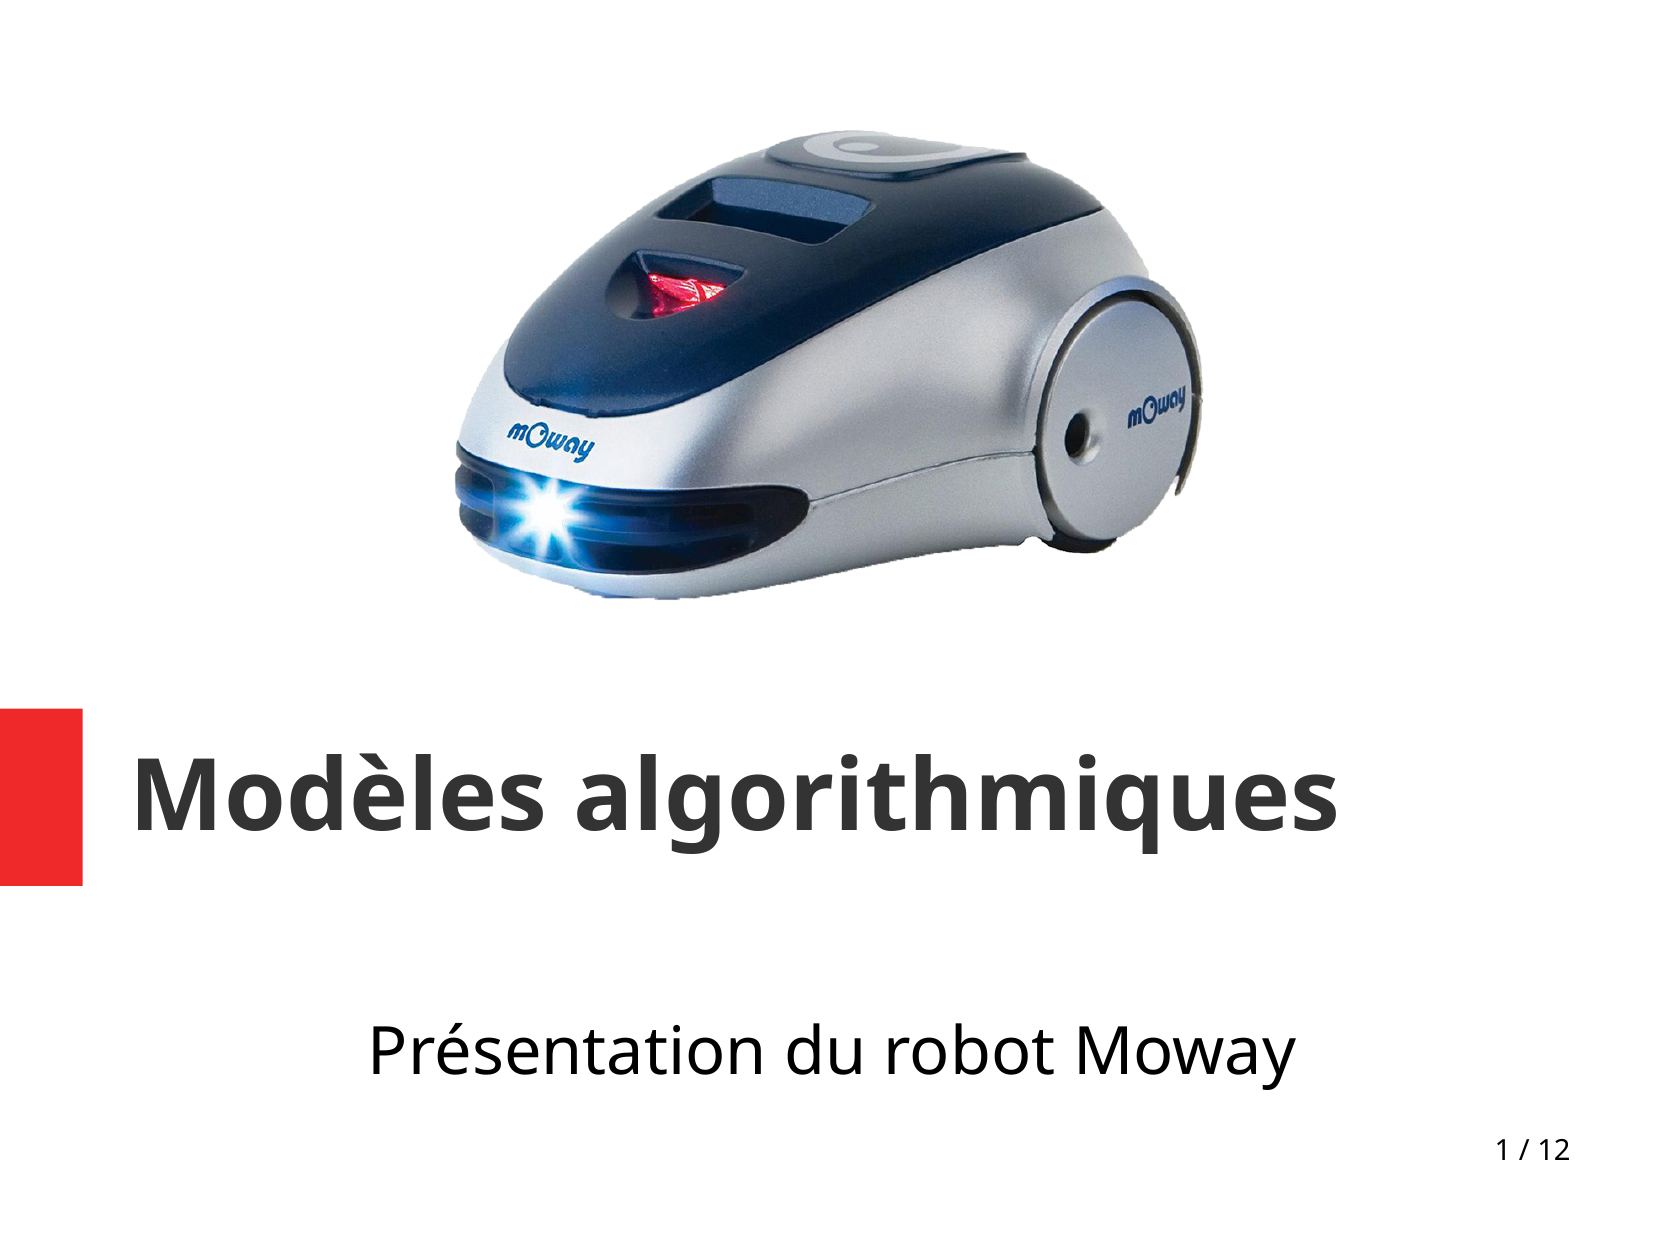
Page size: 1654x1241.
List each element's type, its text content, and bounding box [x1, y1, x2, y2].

picture [413, 88, 1255, 638]
subtitle Présentation du robot Moway [129, 968, 1536, 1130]
title Modèles algorithmiques [129, 673, 1536, 910]
